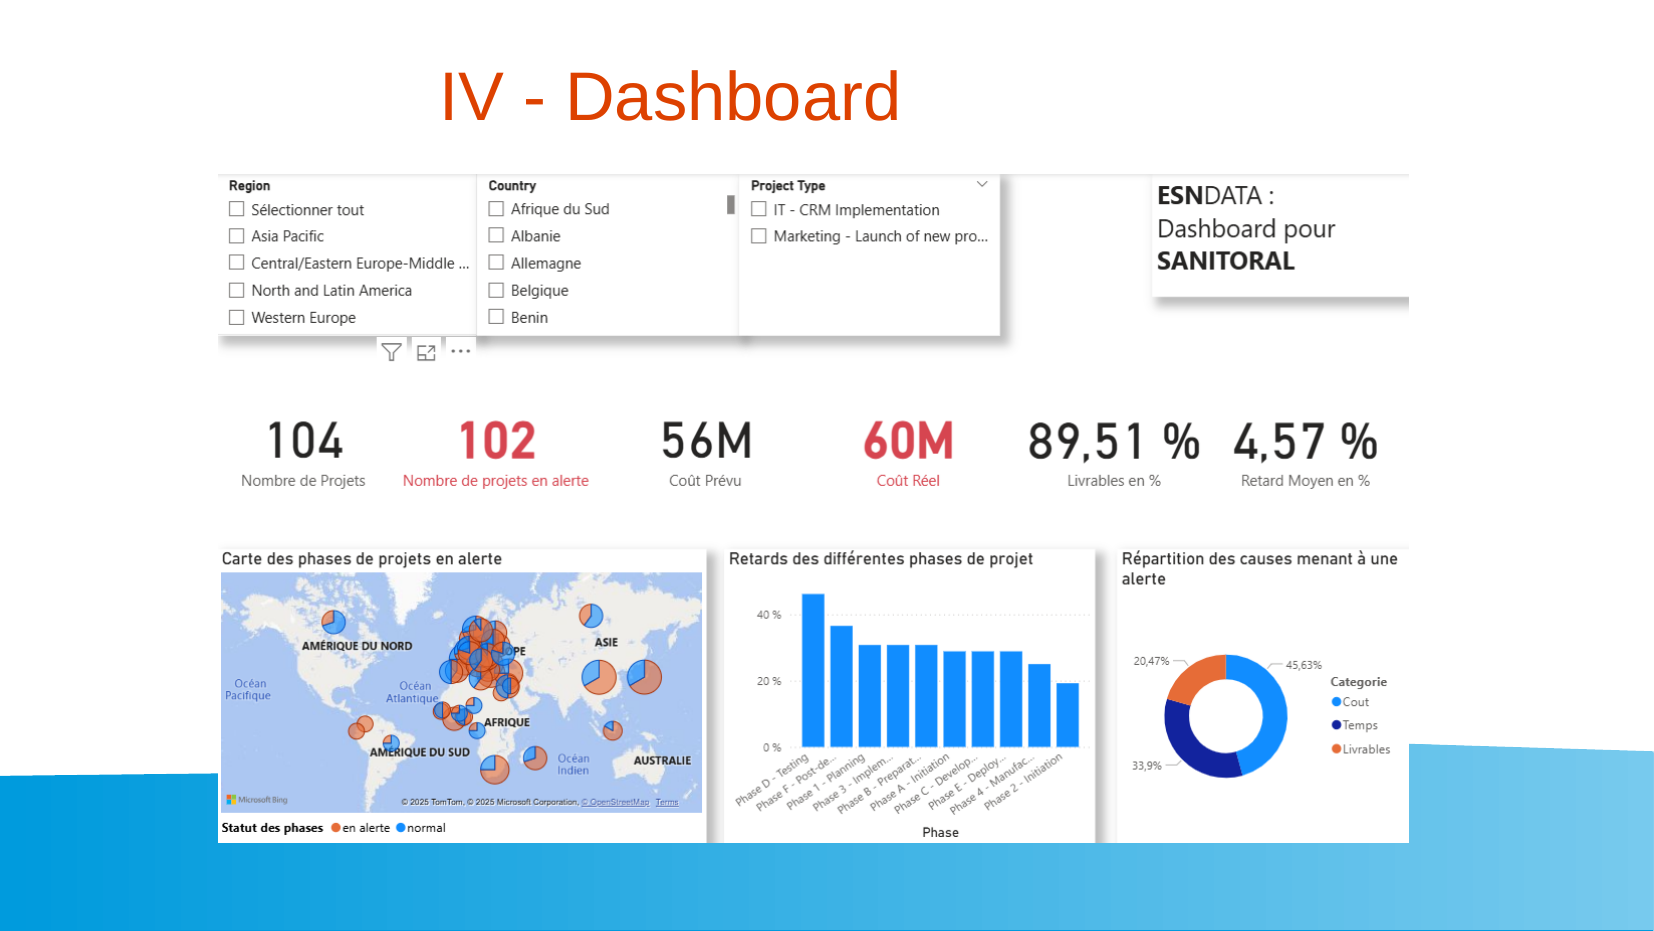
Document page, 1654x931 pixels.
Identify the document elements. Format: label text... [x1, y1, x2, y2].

picture [218, 174, 1409, 843]
title IV - Dashboard [0, 7, 1409, 185]
